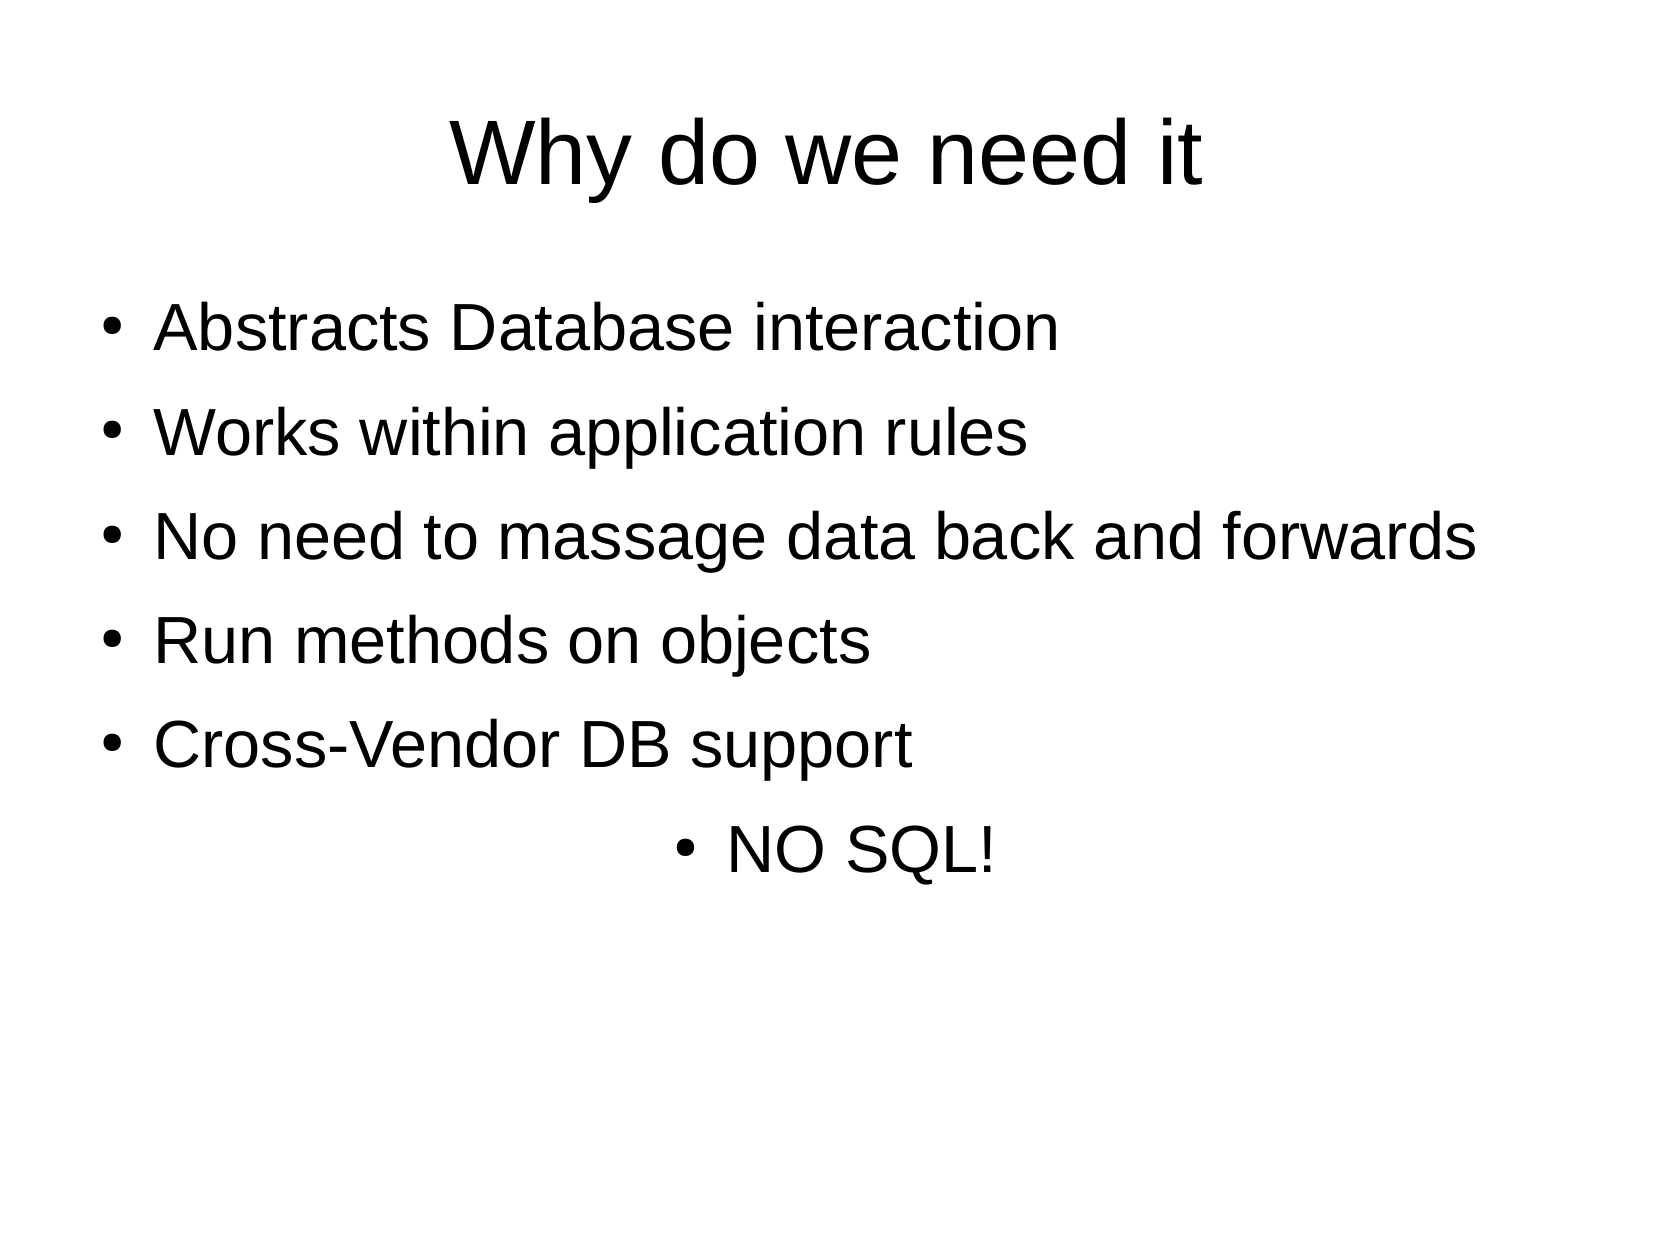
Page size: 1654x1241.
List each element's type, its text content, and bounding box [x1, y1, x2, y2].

title Why do we need it [82, 49, 1571, 257]
list Abstracts Database interaction Works within application rules No need to massage data back and forwards Run methods on objects Cross-Vendor DB support NO SQL! [82, 290, 1571, 1109]
